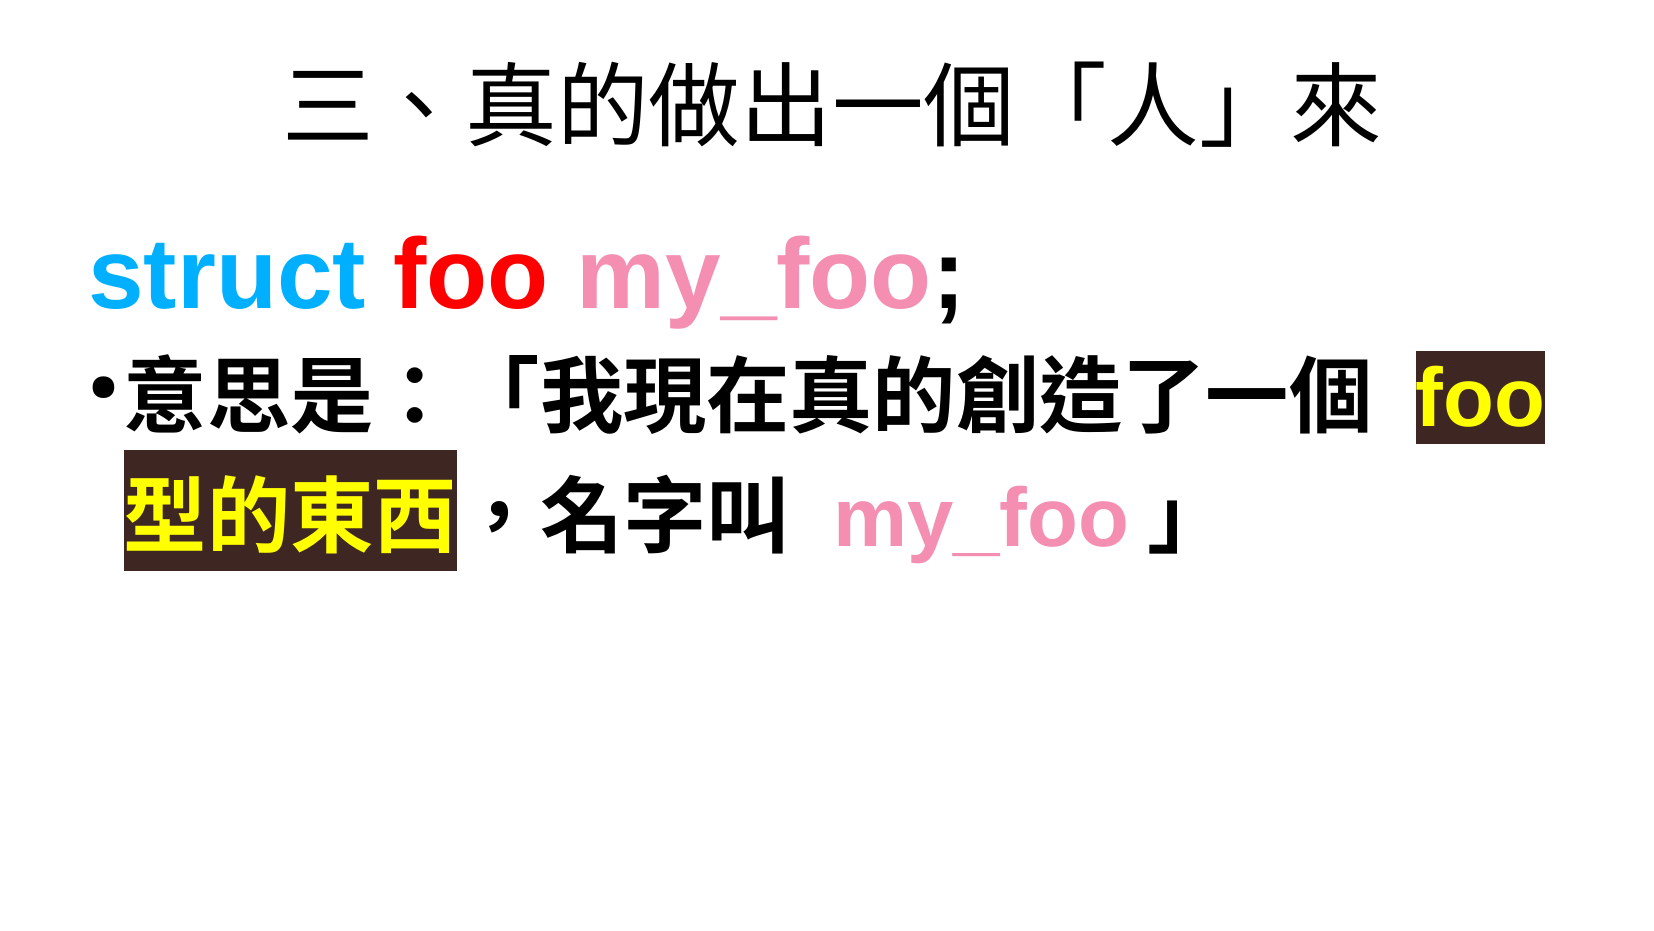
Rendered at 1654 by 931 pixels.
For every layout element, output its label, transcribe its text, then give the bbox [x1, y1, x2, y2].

title 三、真的做出一個「人」來 [88, 21, 1577, 178]
subtitle struct foo my_foo; 意思是：「我現在真的創造了一個 foo 型的東西，名字叫 my_foo」 [88, 201, 1577, 699]
